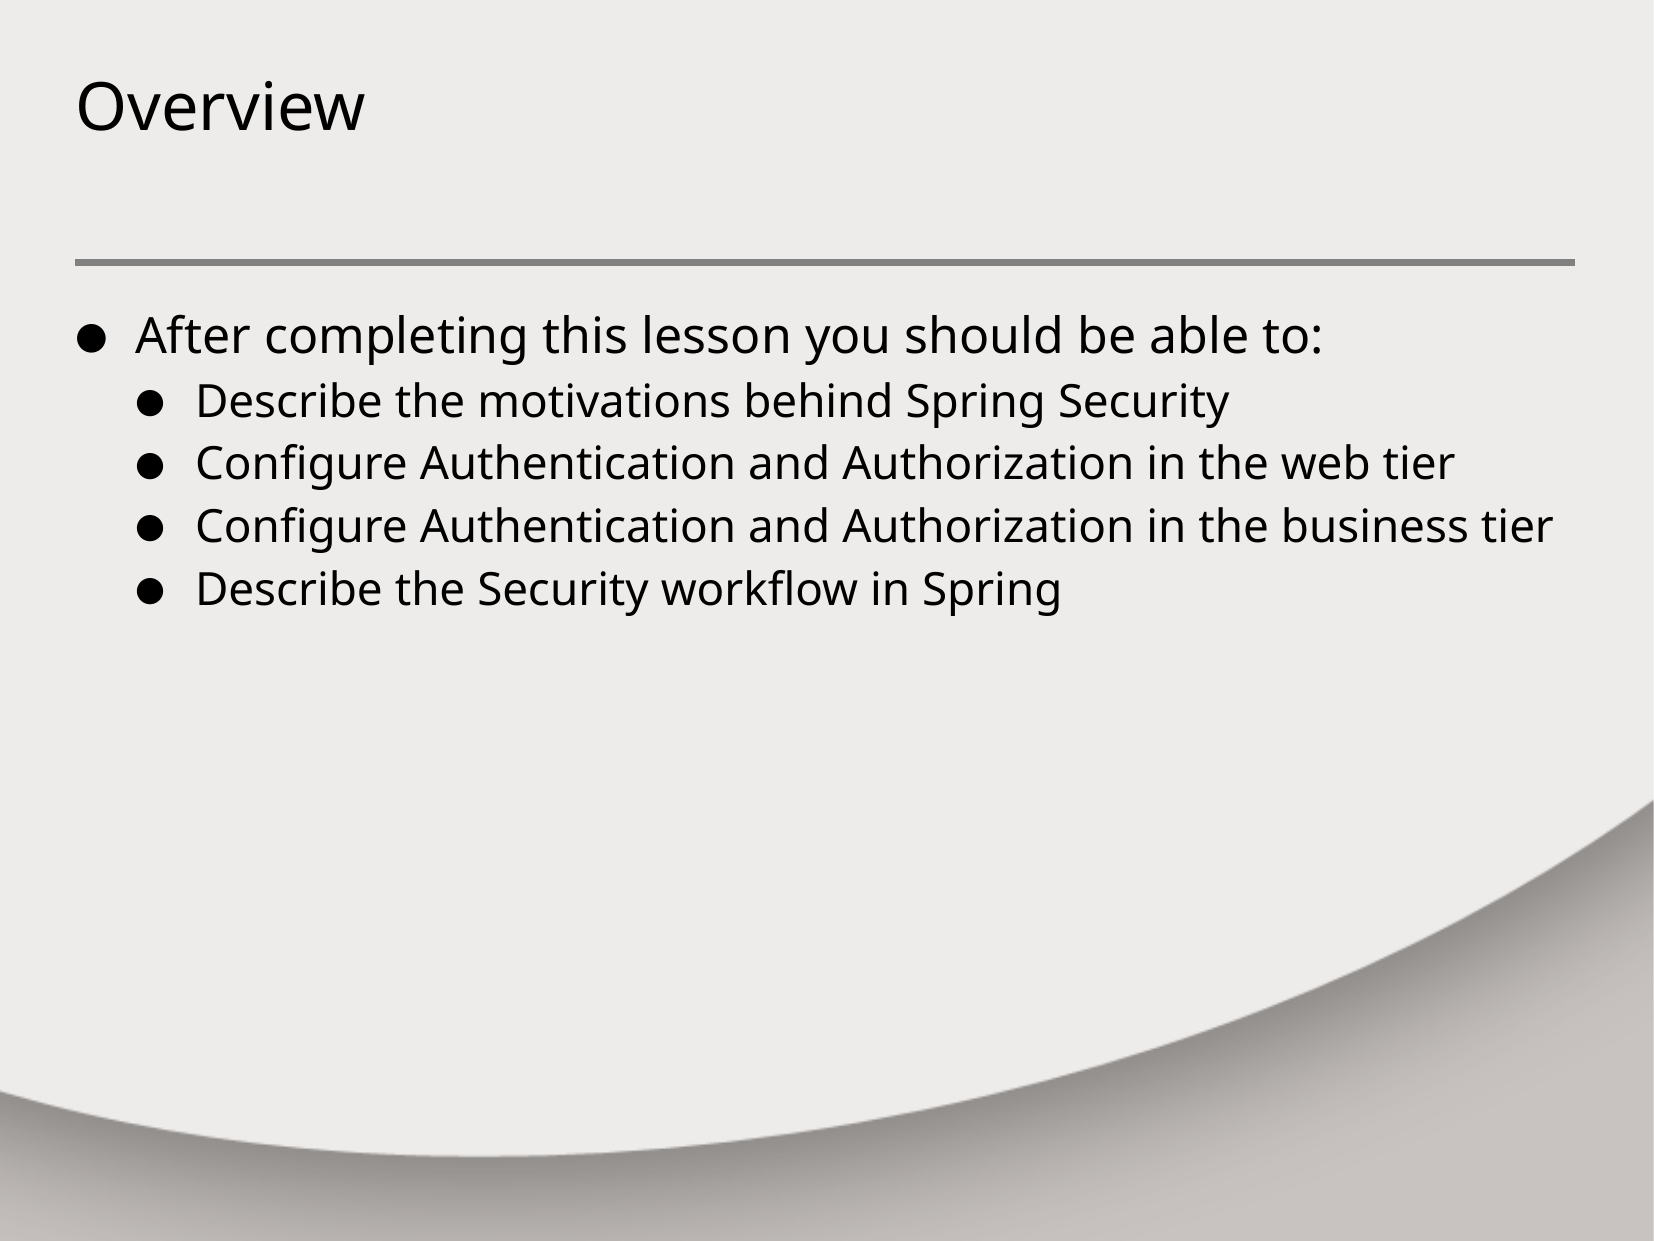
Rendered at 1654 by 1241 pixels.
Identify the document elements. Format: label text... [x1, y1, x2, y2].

picture [0, 0, 1654, 1241]
list After completing this lesson you should be able to: Describe the motivations behind Spring Security Configure Authentication and Authorization in the web tier Configure Authentication and Authorization in the business tier Describe the Security workflow in Spring [75, 300, 1576, 1163]
title Overview [75, 75, 1576, 226]
